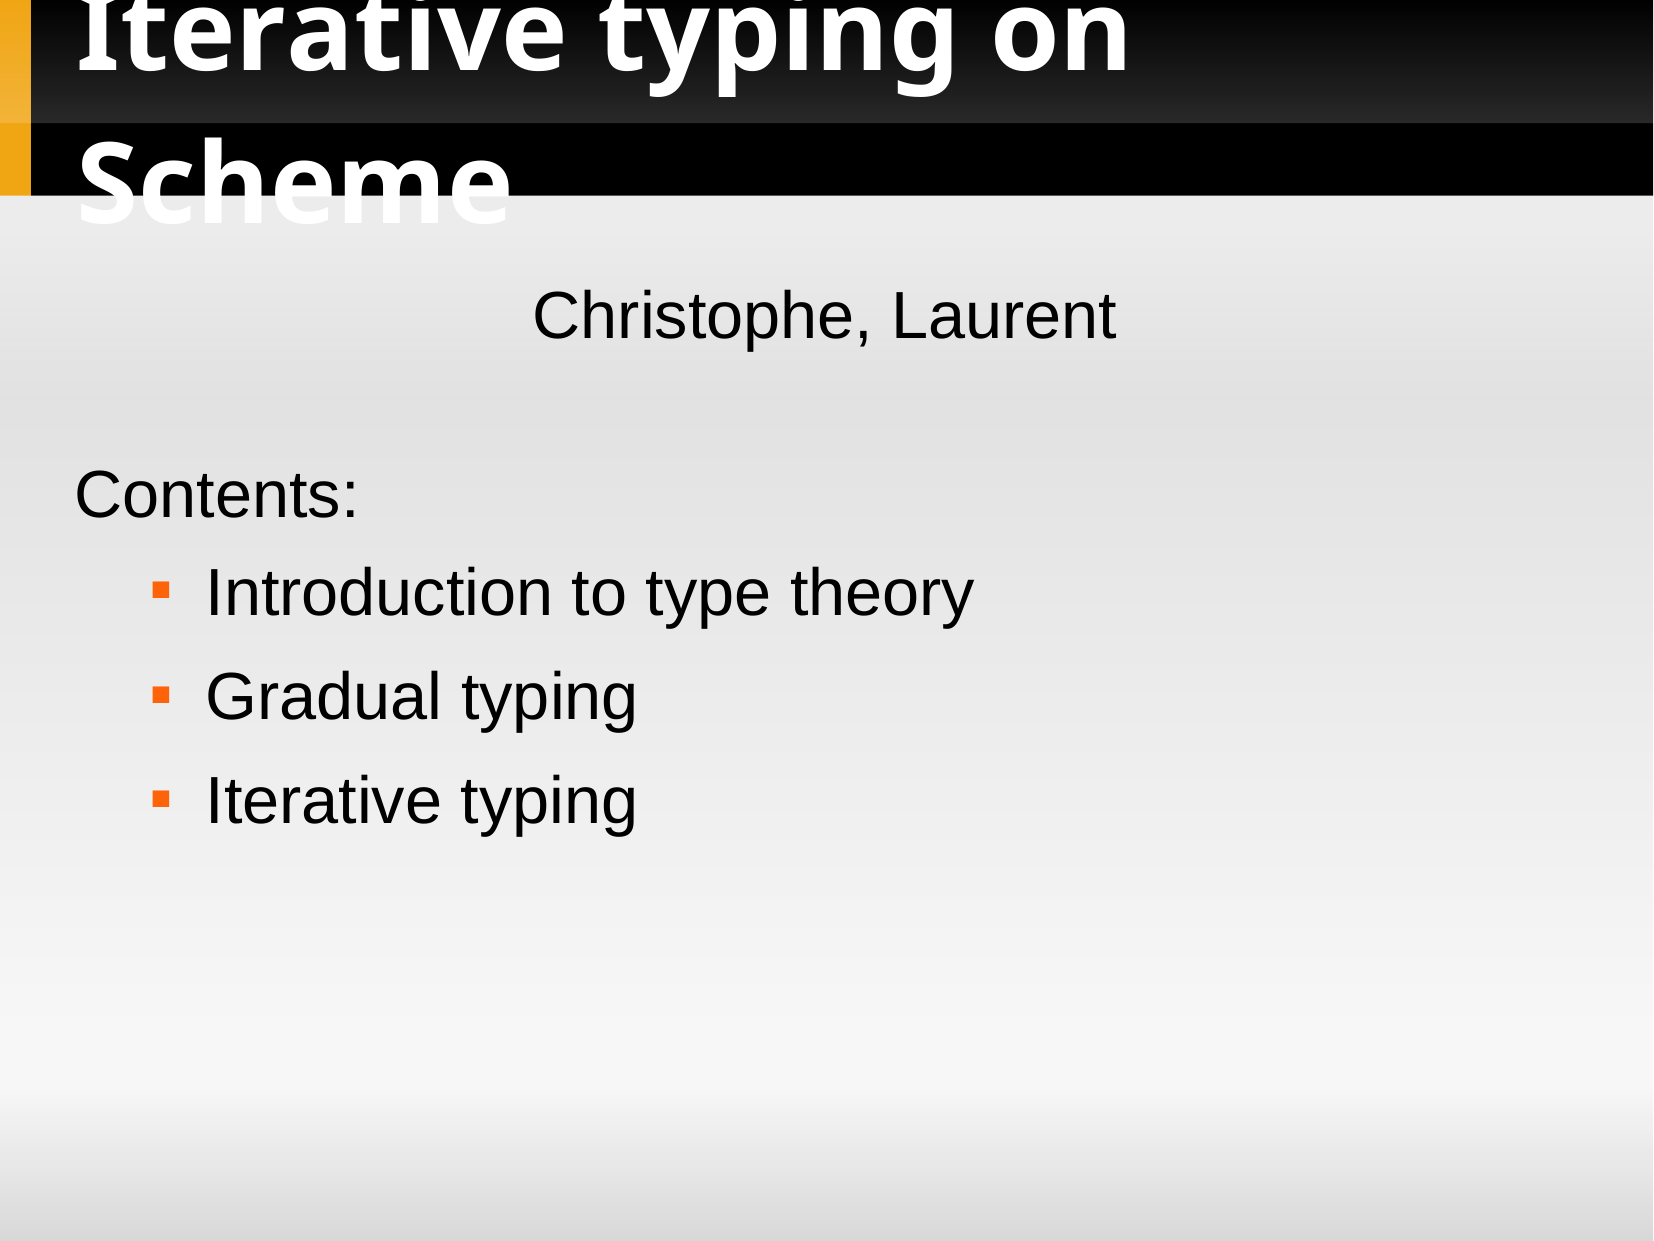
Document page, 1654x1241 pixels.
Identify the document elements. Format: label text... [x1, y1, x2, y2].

text_box Christophe, Laurent [517, 270, 1136, 361]
text_box Contents: [60, 450, 376, 540]
picture [474, 208, 501, 212]
picture [297, 208, 324, 212]
picture [0, 0, 1654, 1241]
title Iterative typing on Scheme [76, 0, 1565, 208]
list Introduction to type theory Gradual typing Iterative typing [135, 554, 1623, 985]
